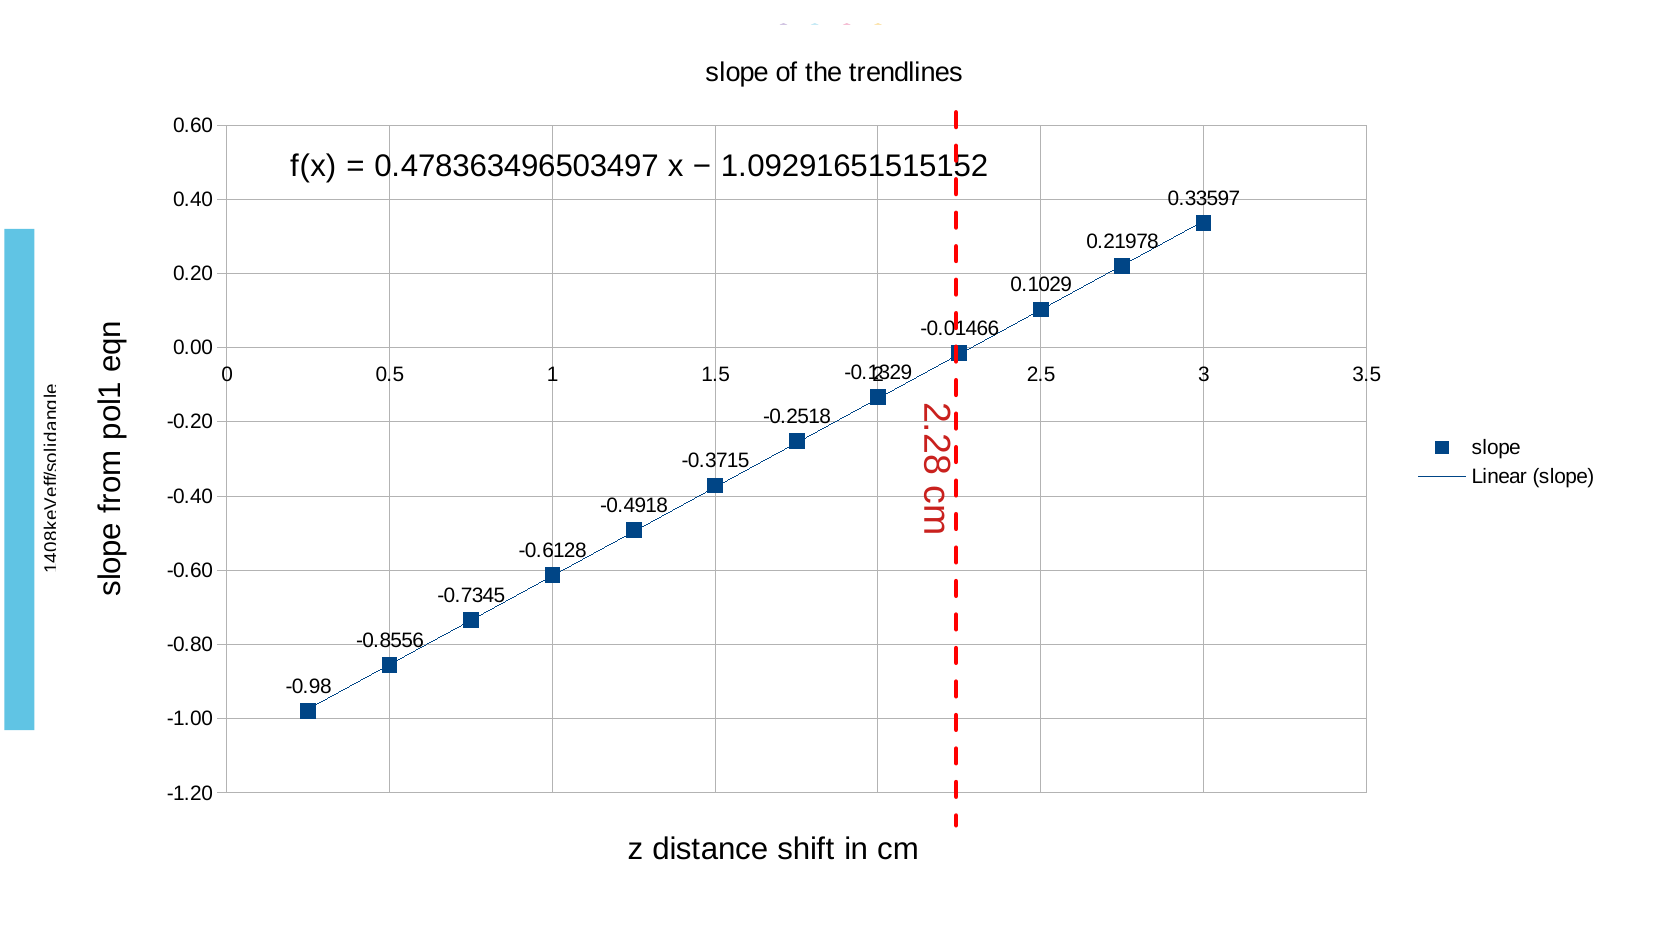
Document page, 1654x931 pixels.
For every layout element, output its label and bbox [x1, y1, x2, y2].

chart [34, 24, 1613, 901]
